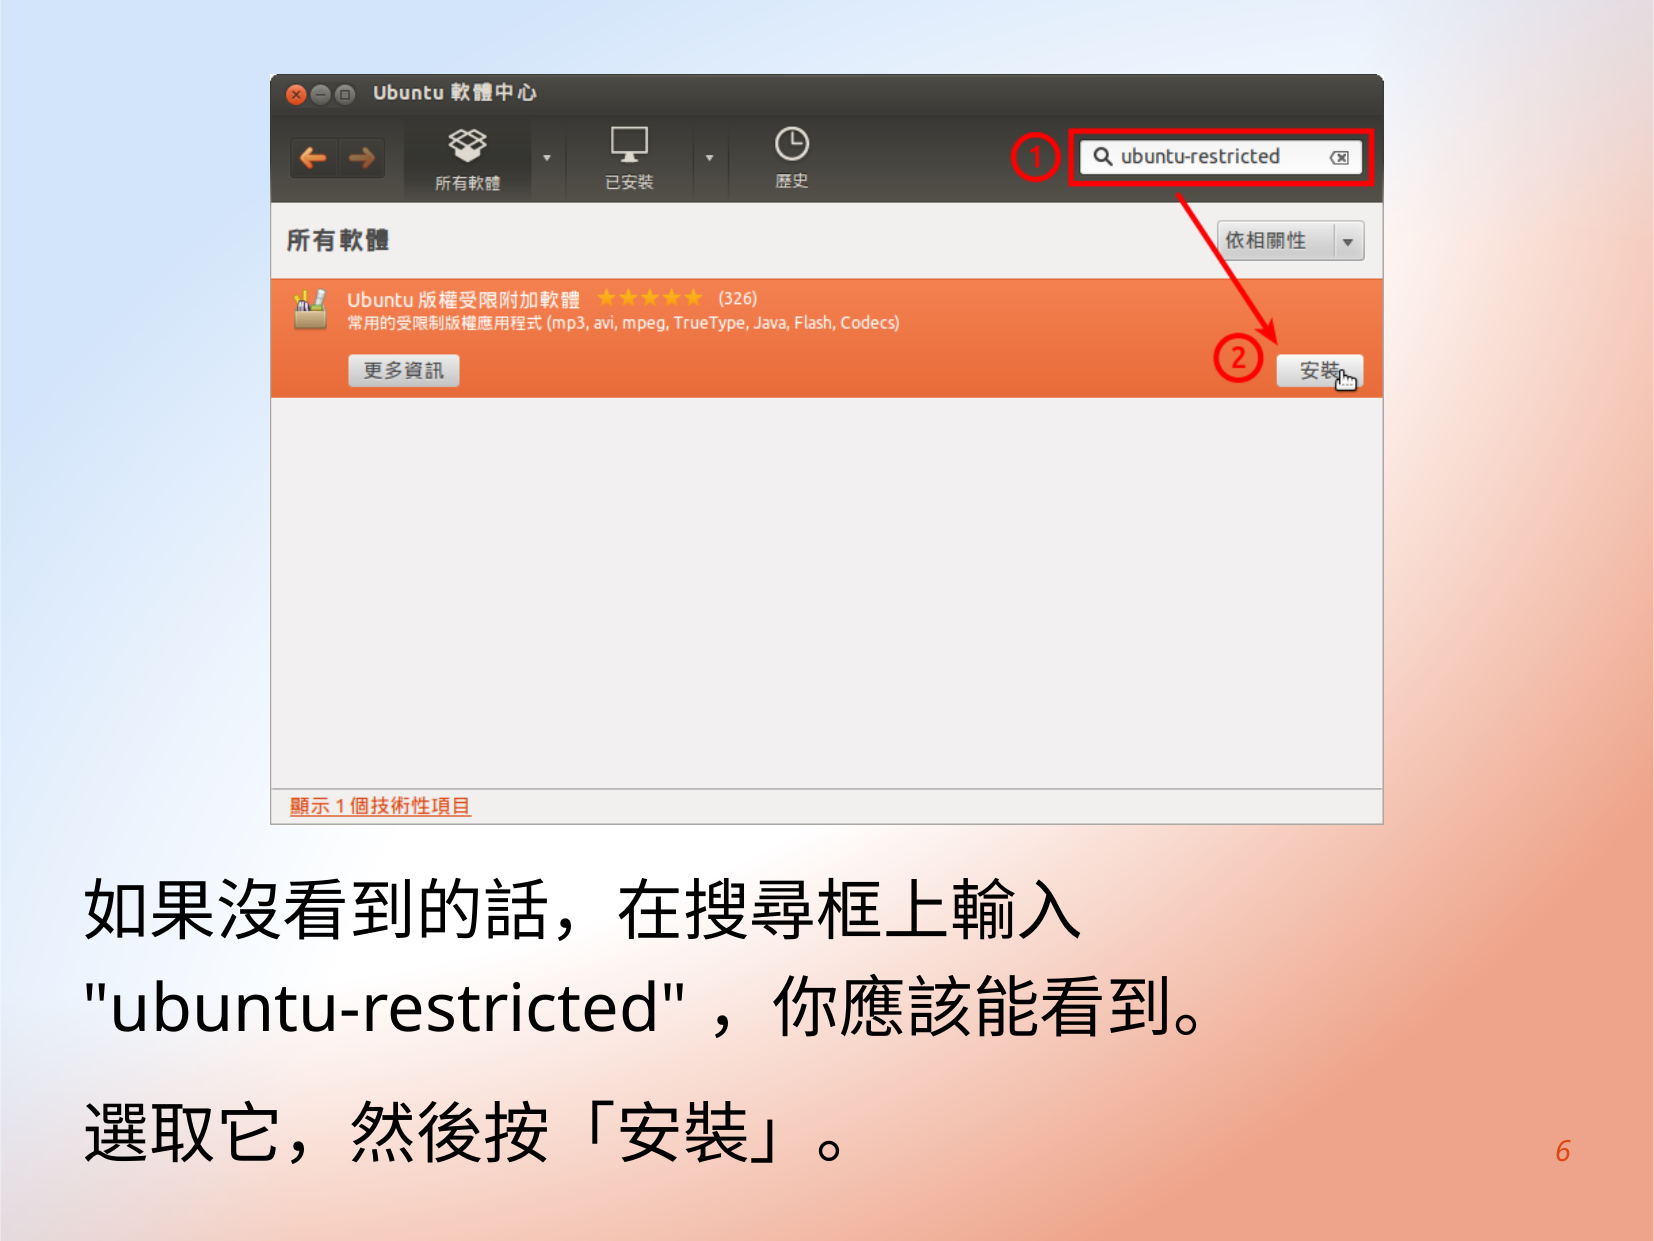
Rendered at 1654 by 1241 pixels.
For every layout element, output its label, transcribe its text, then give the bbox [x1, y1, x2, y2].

picture [0, 0, 1654, 1241]
list 如果沒看到的話，在搜尋框上輸入 "ubuntu-restricted"，你應該能看到。 選取它，然後按「安裝」。 [82, 857, 1571, 1201]
